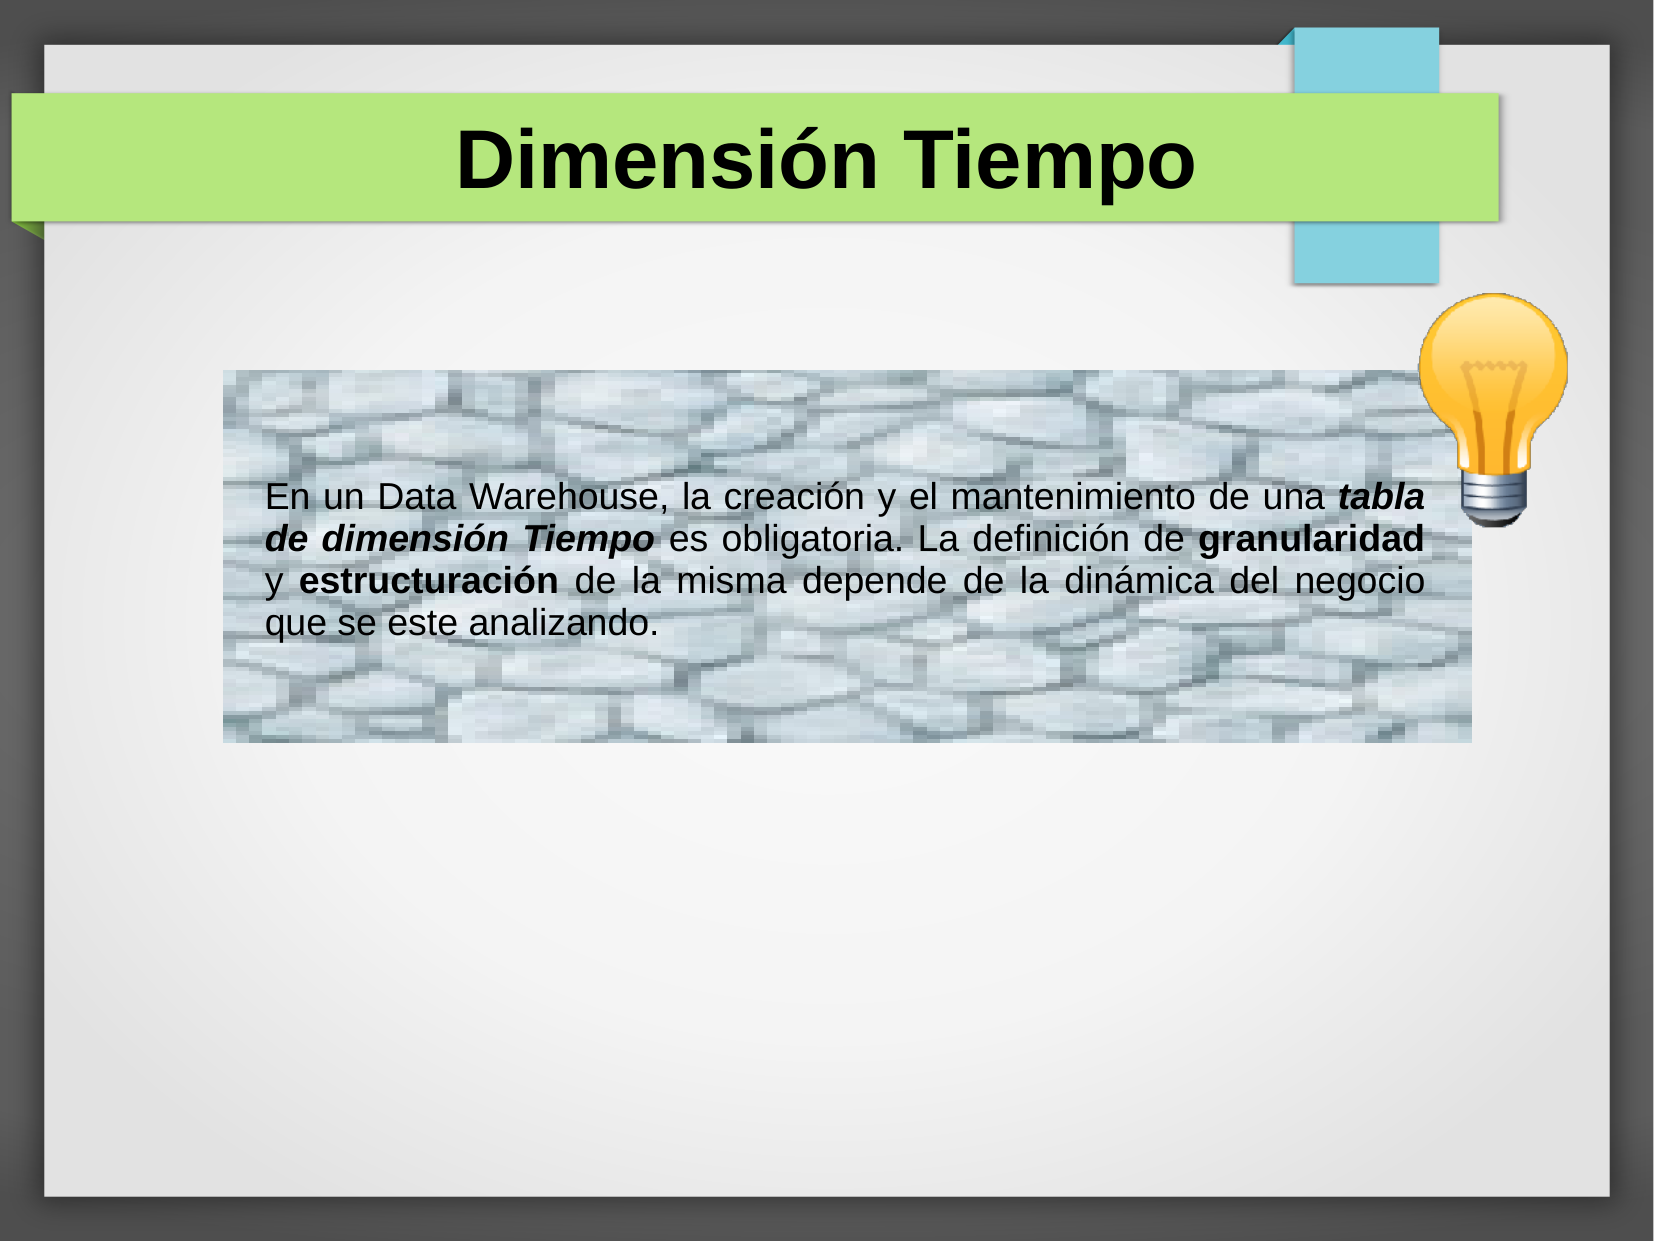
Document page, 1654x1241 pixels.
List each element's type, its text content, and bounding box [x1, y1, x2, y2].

title Dimensión Tiempo [70, 106, 1583, 213]
text_box En un Data Warehouse, la creación y el mantenimiento de una tabla de dimensión Tiempo es obligatoria. La definición de granularidad y estructuración de la misma depende de la dinámica del negocio que se este analizando. [249, 468, 1441, 651]
picture [0, 0, 1654, 1241]
